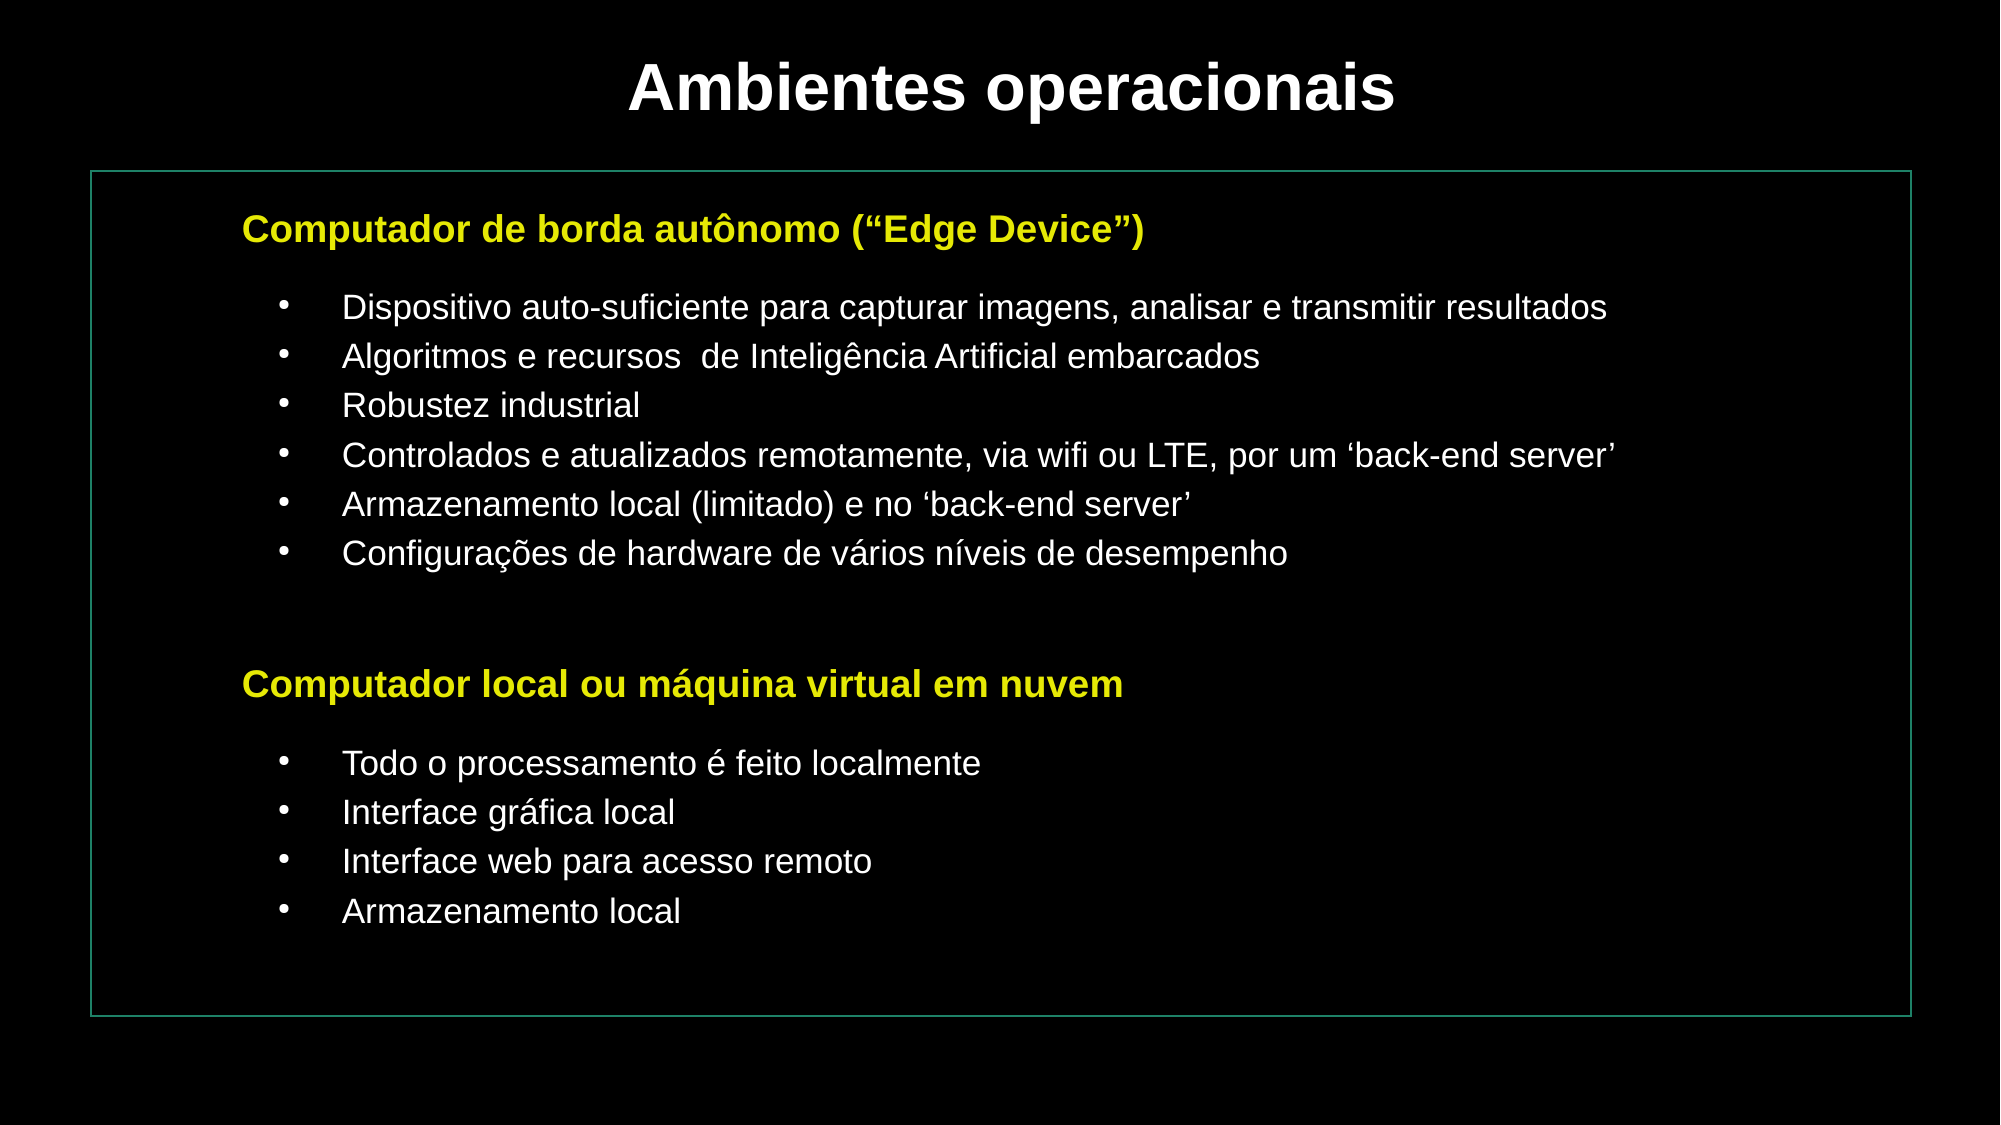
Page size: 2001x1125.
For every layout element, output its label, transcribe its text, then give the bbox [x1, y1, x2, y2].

list Computador de borda autônomo (“Edge Device”) Dispositivo auto-suficiente para capturar imagens, analisar e transmitir resultados Algoritmos e recursos de Inteligência Artificial embarcados Robustez industrial Controlados e atualizados remotamente, via wifi ou LTE, por um ‘back-end server’ Armazenamento local (limitado) e no ‘back-end server’ Configurações de hardware de vários níveis de desempenho Computador local ou máquina virtual em nuvem Todo o processamento é feito localmente Interface gráfica local Interface web para acesso remoto Armazenamento local [226, 201, 1861, 939]
title Ambientes operacionais [12, 42, 2000, 136]
